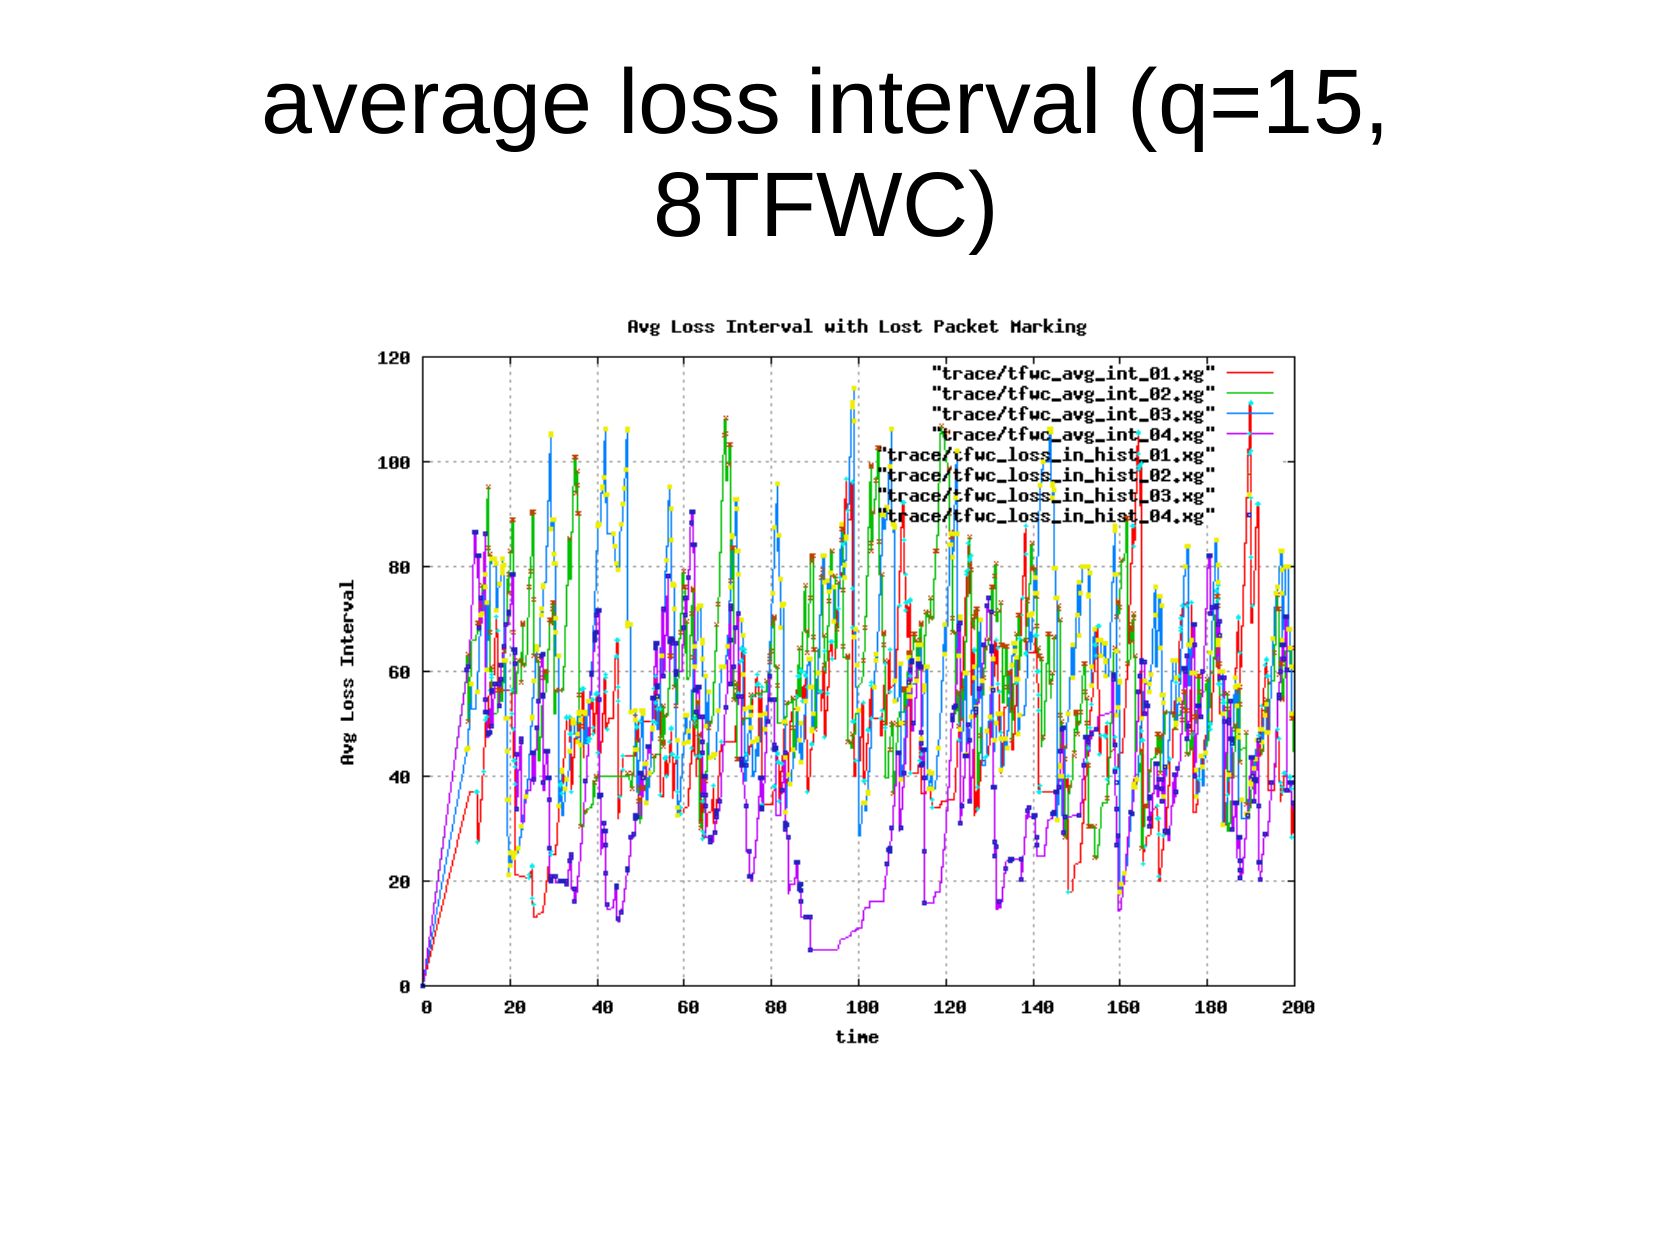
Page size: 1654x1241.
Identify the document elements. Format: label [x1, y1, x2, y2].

picture [327, 297, 1327, 1048]
